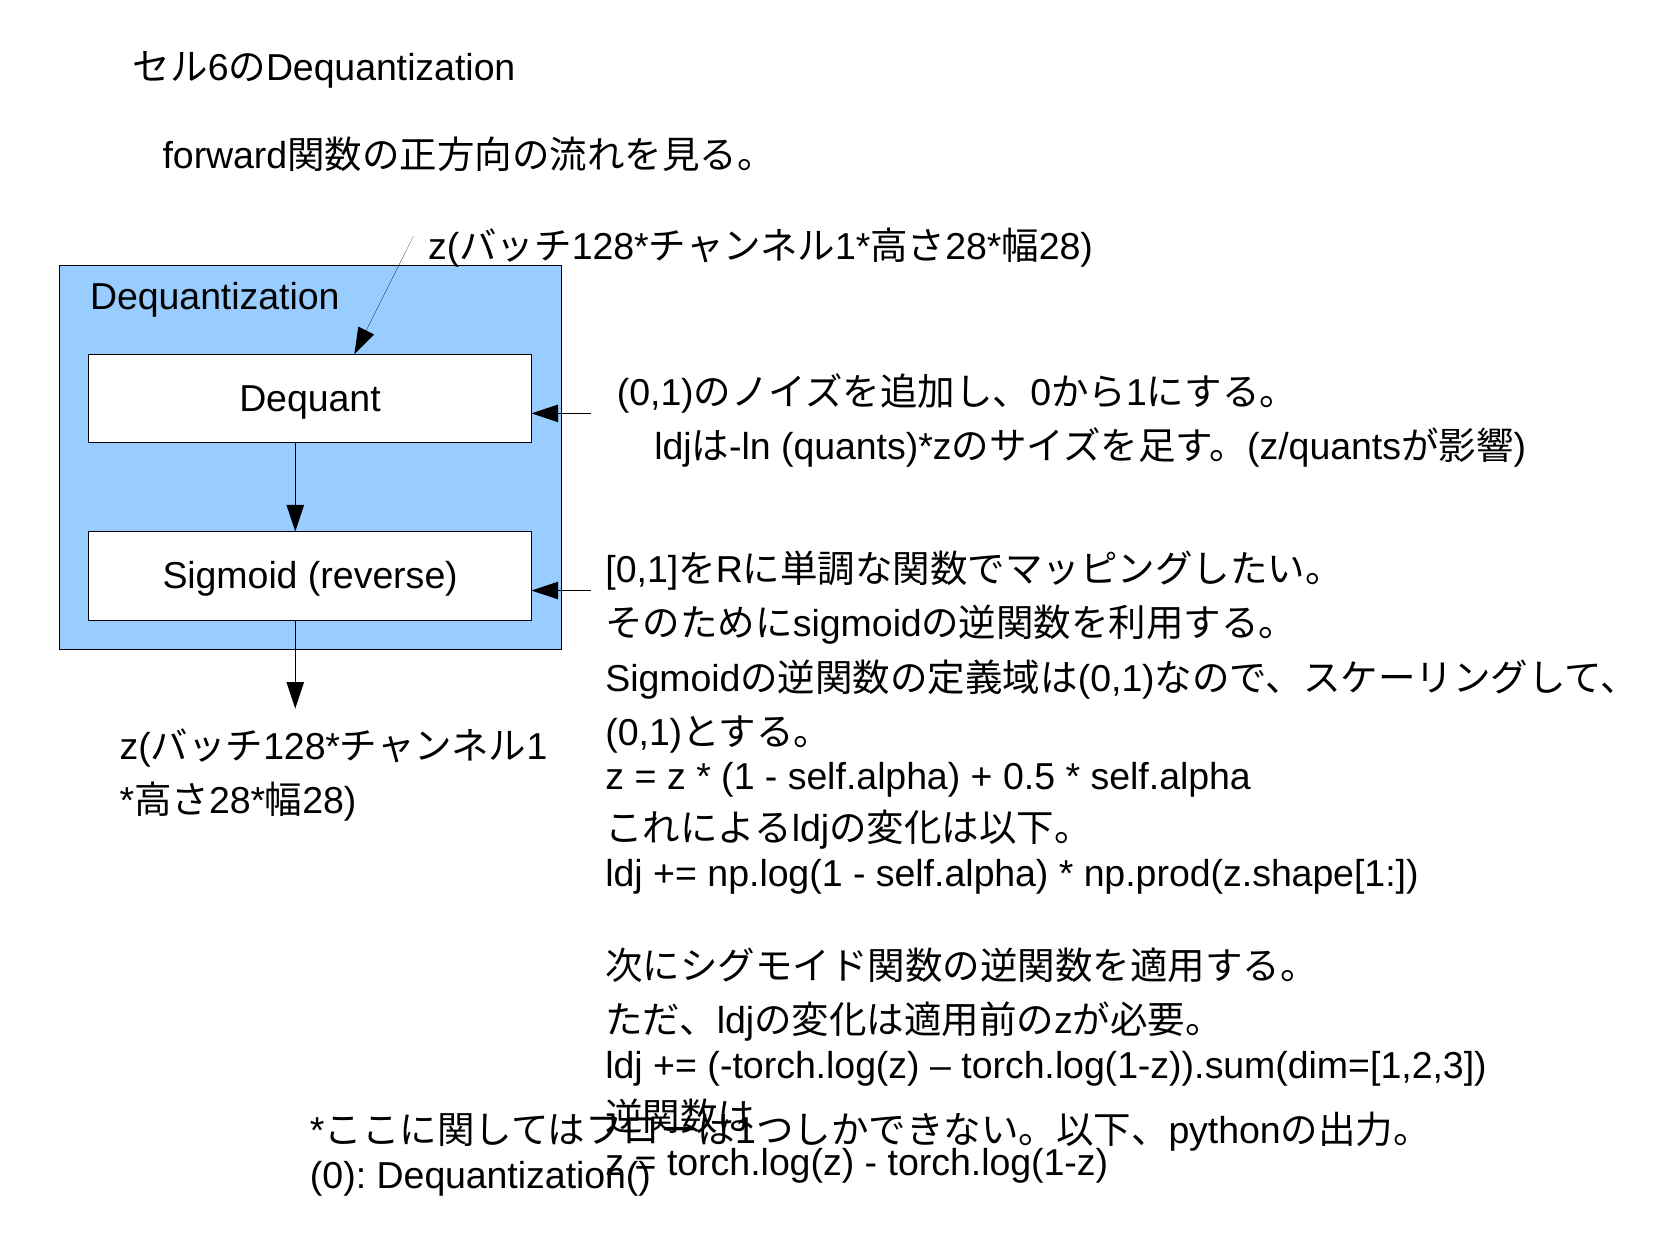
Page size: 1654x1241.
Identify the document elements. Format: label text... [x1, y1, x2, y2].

text_box [356, 265, 562, 413]
text_box [59, 265, 398, 650]
text_box セル6のDequantization [118, 29, 528, 87]
text_box Dequantization [75, 267, 355, 325]
text_box forward関数の正方向の流れを見る。 [147, 118, 766, 175]
text_box (0,1)のノイズを追加し、0から1にする。 ldjは-ln (quants)*zのサイズを足す。(z/quantsが影響) [602, 354, 1506, 454]
text_box z(バッチ128*チャンネル1*高さ28*幅28) [413, 208, 1069, 266]
text_box Dequant [88, 354, 532, 443]
text_box Sigmoid (reverse) [88, 531, 532, 621]
text_box *ここに関してはフローは1つしかできない。以下、pythonの出力。 (0): Dequantization() [295, 1092, 1340, 1192]
text_box z(バッチ128*チャンネル1 *高さ28*幅28) [104, 708, 532, 808]
text_box [296, 591, 562, 650]
text_box [0,1]をRに単調な関数でマッピングしたい。 そのためにsigmoidの逆関数を利用する。 Sigmoidの逆関数の定義域は(0,1)なので、スケーリングして、 (0,1)とする。 z = z * (1 - self.alpha) + 0.5 * self.alpha これによるldjの変化は以下。 ldj += np.log(1 - self.alpha) * np.prod(z.shape[1:]) 次にシグモイド関数の逆関数を適用する。 ただ、ldjの変化は適用前のzが必要。 ldj += (-torch.log(z) – torch.log(1-z)).sum(dim=[1,2,3]) 逆関数は z = torch.log(z) - torch.log(1-z) [590, 531, 1588, 1084]
text_box [296, 414, 562, 590]
